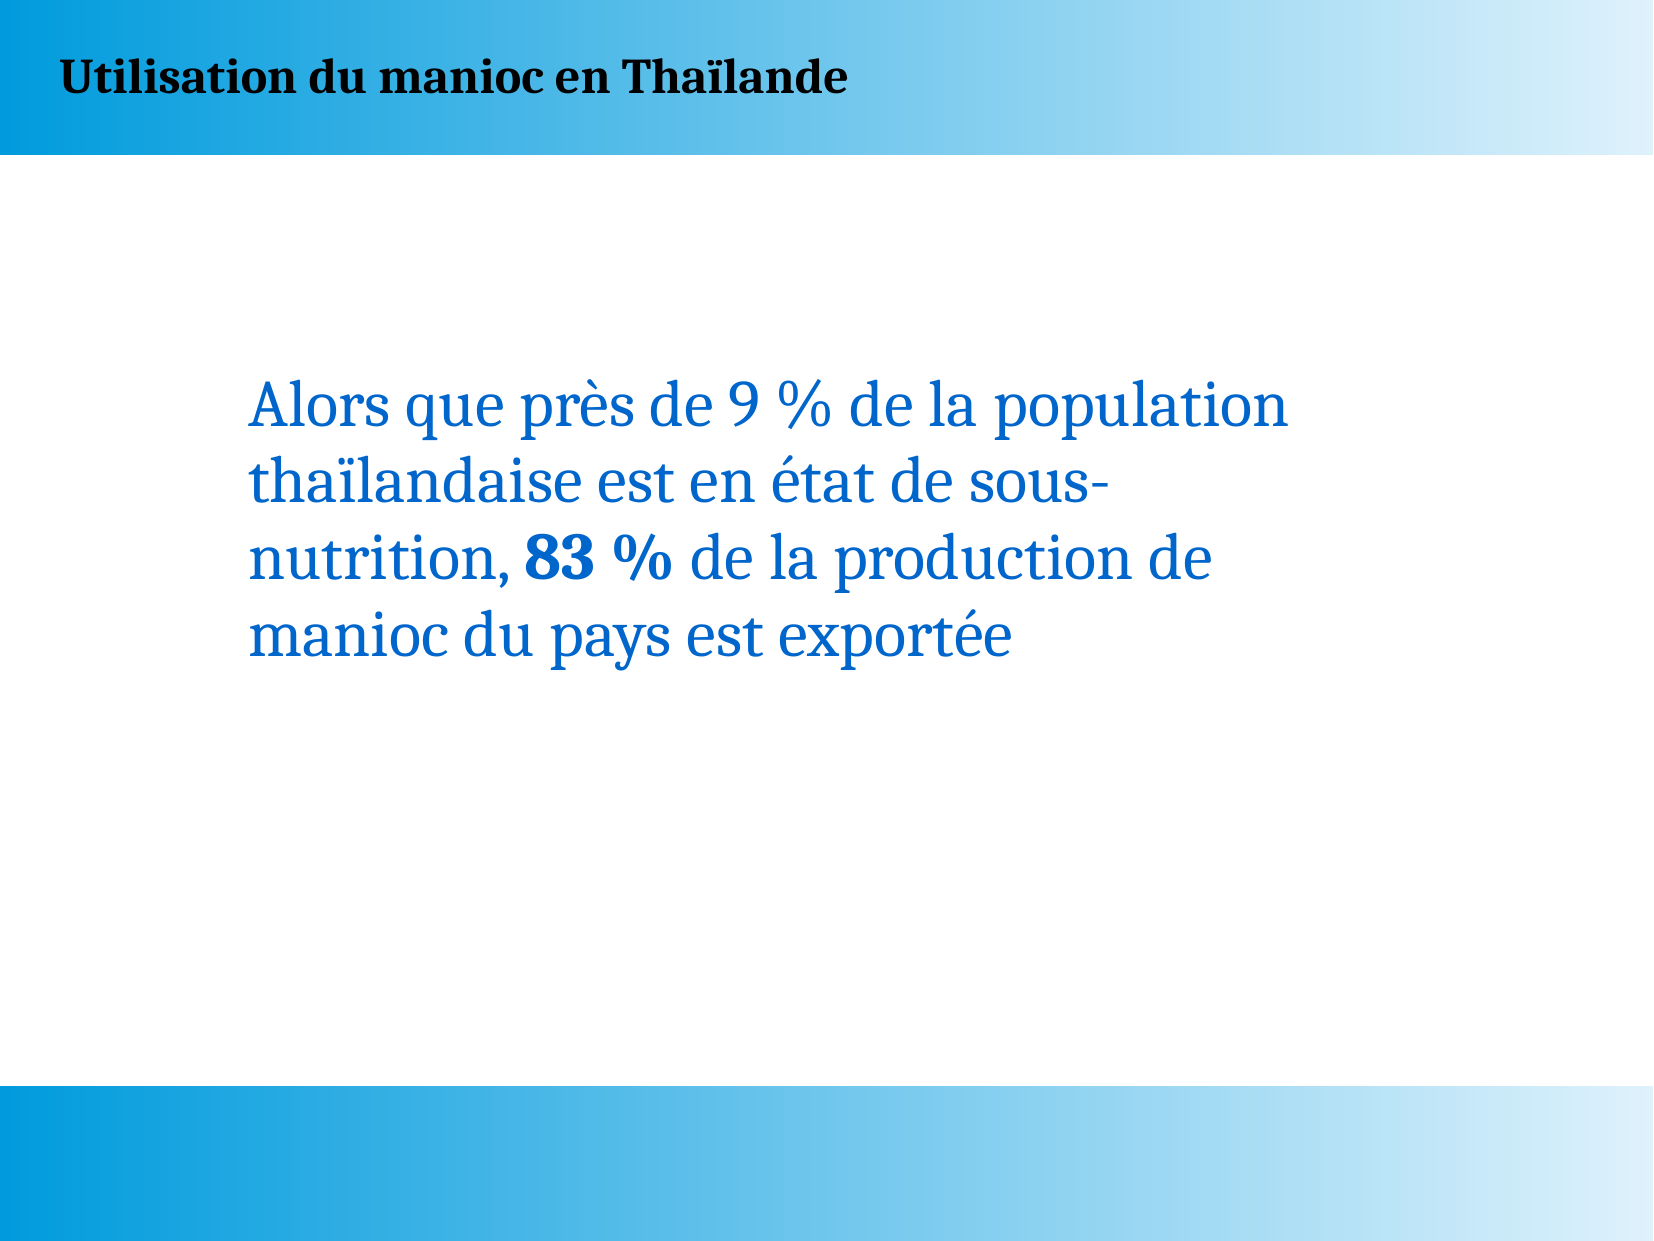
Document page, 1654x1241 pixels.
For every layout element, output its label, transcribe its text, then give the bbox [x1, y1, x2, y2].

title Utilisation du manioc en Thaïlande [59, 25, 1548, 130]
list Alors que près de 9 % de la population thaïlandaise est en état de sous-nutrition, 83 % de la production de manioc du pays est exportée [177, 366, 1311, 1086]
